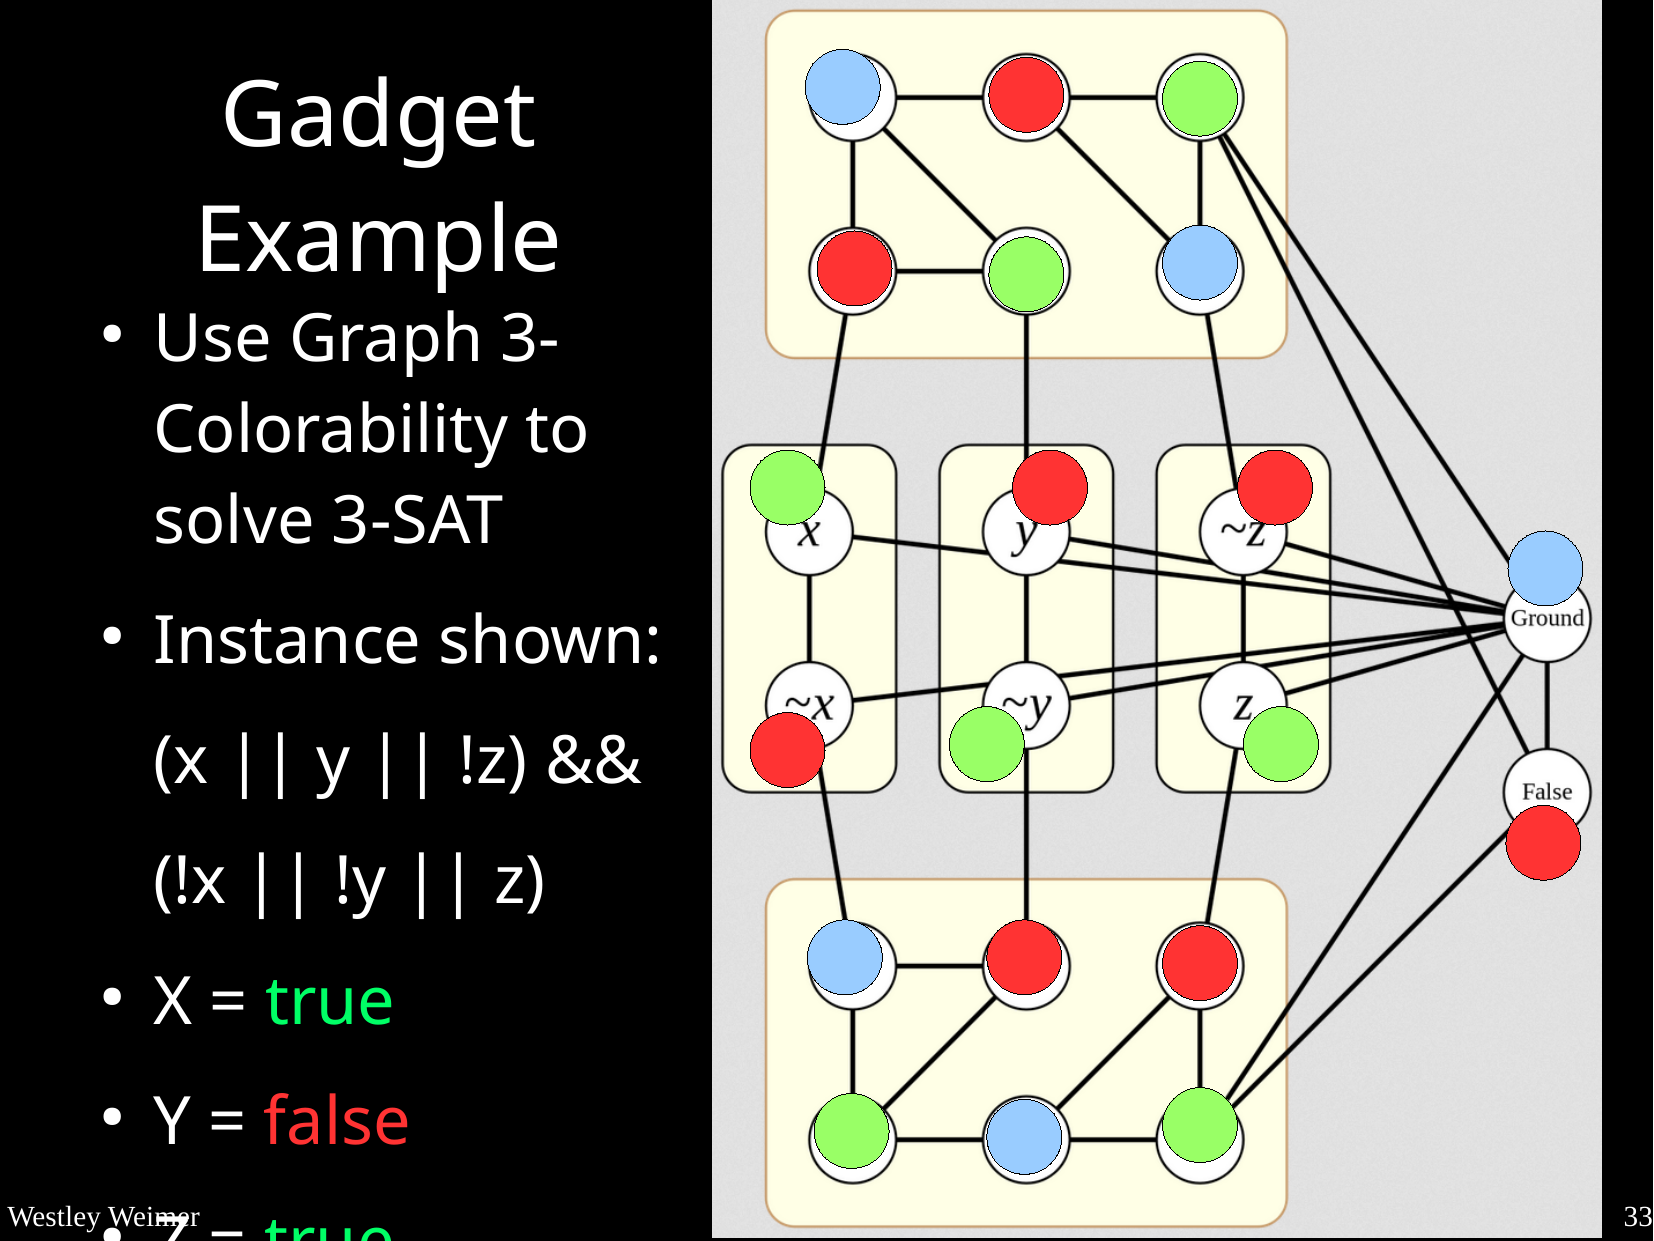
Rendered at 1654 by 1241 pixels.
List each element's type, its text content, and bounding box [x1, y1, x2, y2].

text_box [1162, 1087, 1238, 1163]
text_box [750, 450, 826, 526]
text_box [1162, 61, 1238, 137]
text_box [807, 919, 883, 995]
text_box [1243, 706, 1319, 782]
text_box [1507, 530, 1583, 606]
text_box [988, 236, 1064, 312]
title Gadget Example [82, 46, 676, 290]
text_box [1012, 450, 1088, 526]
text_box [1505, 805, 1581, 881]
text_box [1162, 925, 1238, 1001]
text_box [814, 1093, 890, 1169]
text_box [1237, 450, 1313, 526]
text_box [988, 57, 1064, 133]
text_box [750, 712, 826, 788]
picture [712, 0, 1602, 1238]
text_box [805, 49, 881, 125]
text_box [986, 1099, 1062, 1175]
text_box [949, 706, 1025, 782]
text_box [1162, 225, 1238, 301]
list Use Graph 3-Colorability to solve 3-SAT Instance shown: (x || y || !z) && (!x || !y || z) X = true Y = false Z = true [82, 290, 676, 1166]
text_box [817, 230, 893, 306]
text_box [986, 919, 1062, 995]
